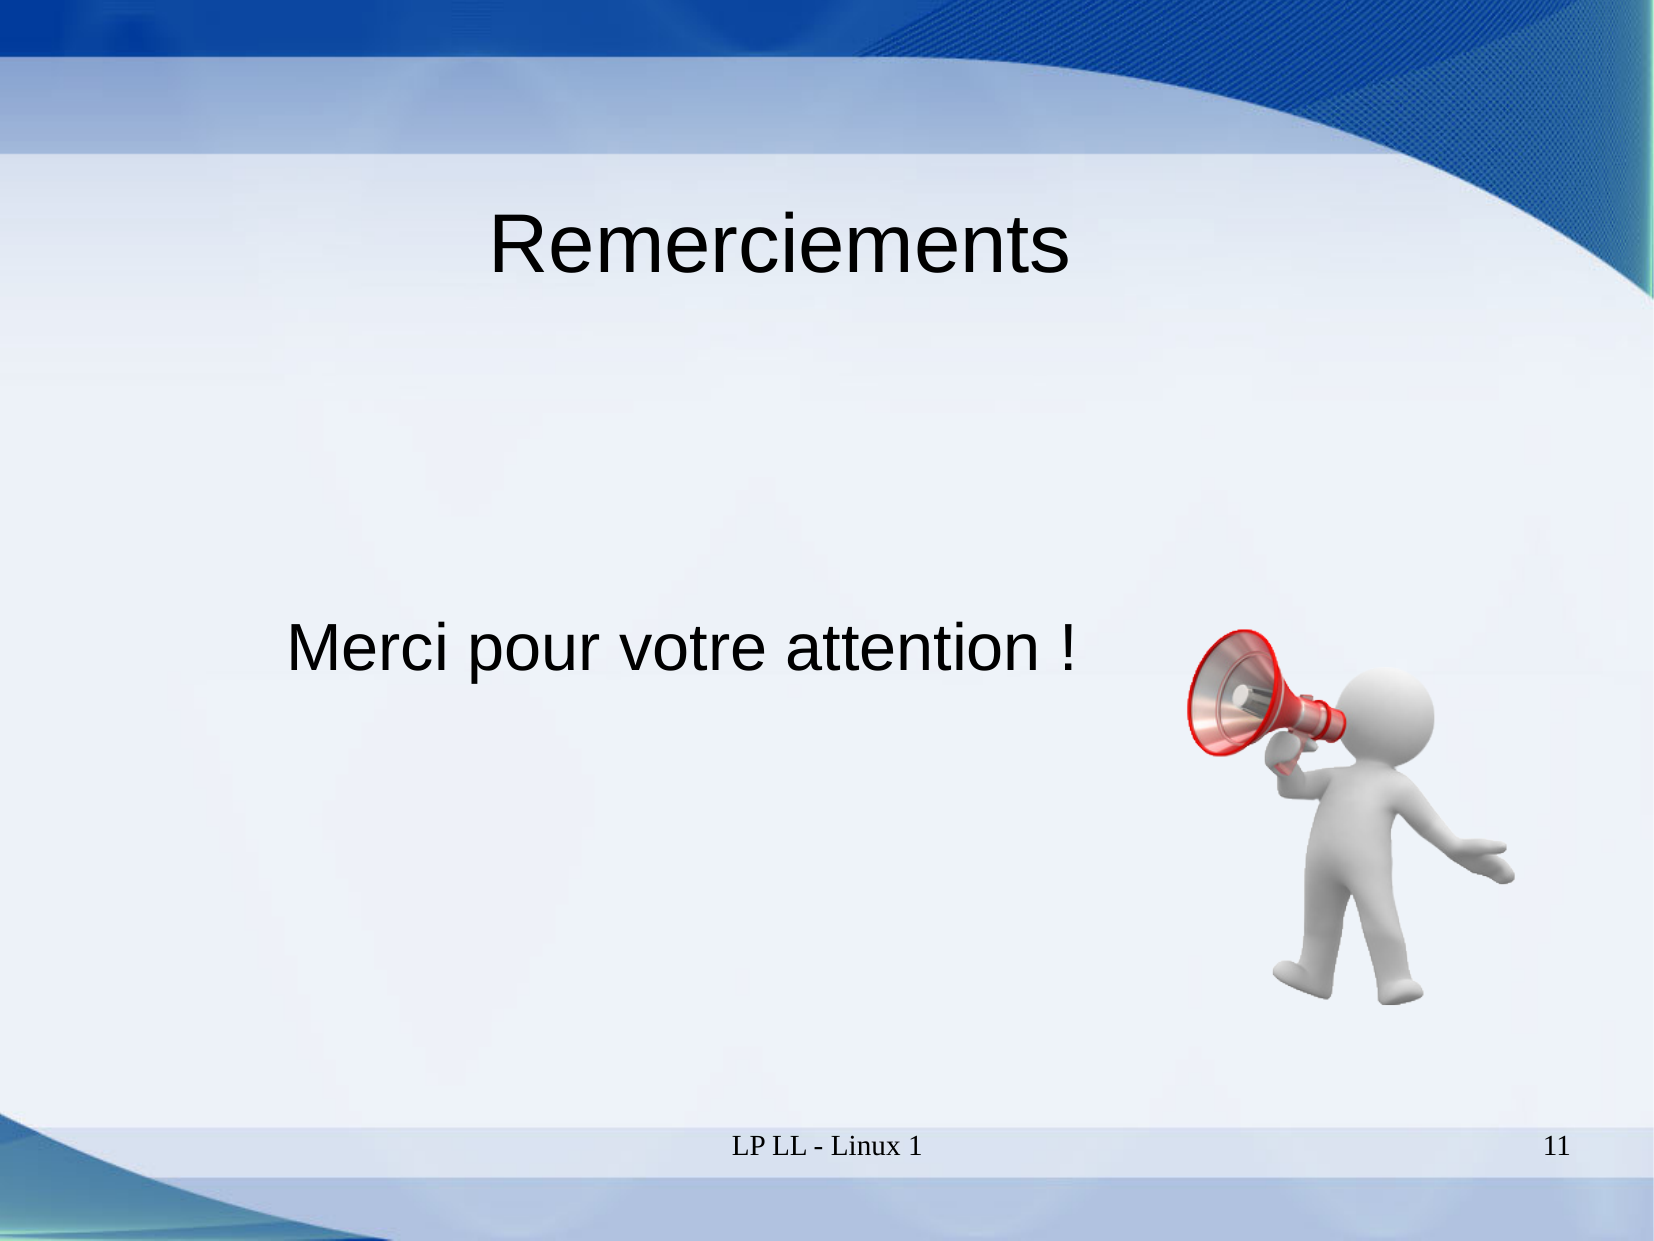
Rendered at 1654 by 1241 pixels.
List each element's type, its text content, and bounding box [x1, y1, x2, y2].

picture [0, 0, 1654, 1241]
text_box Remerciements [236, 144, 1325, 343]
text_box Merci pour votre attention ! [271, 602, 1145, 692]
